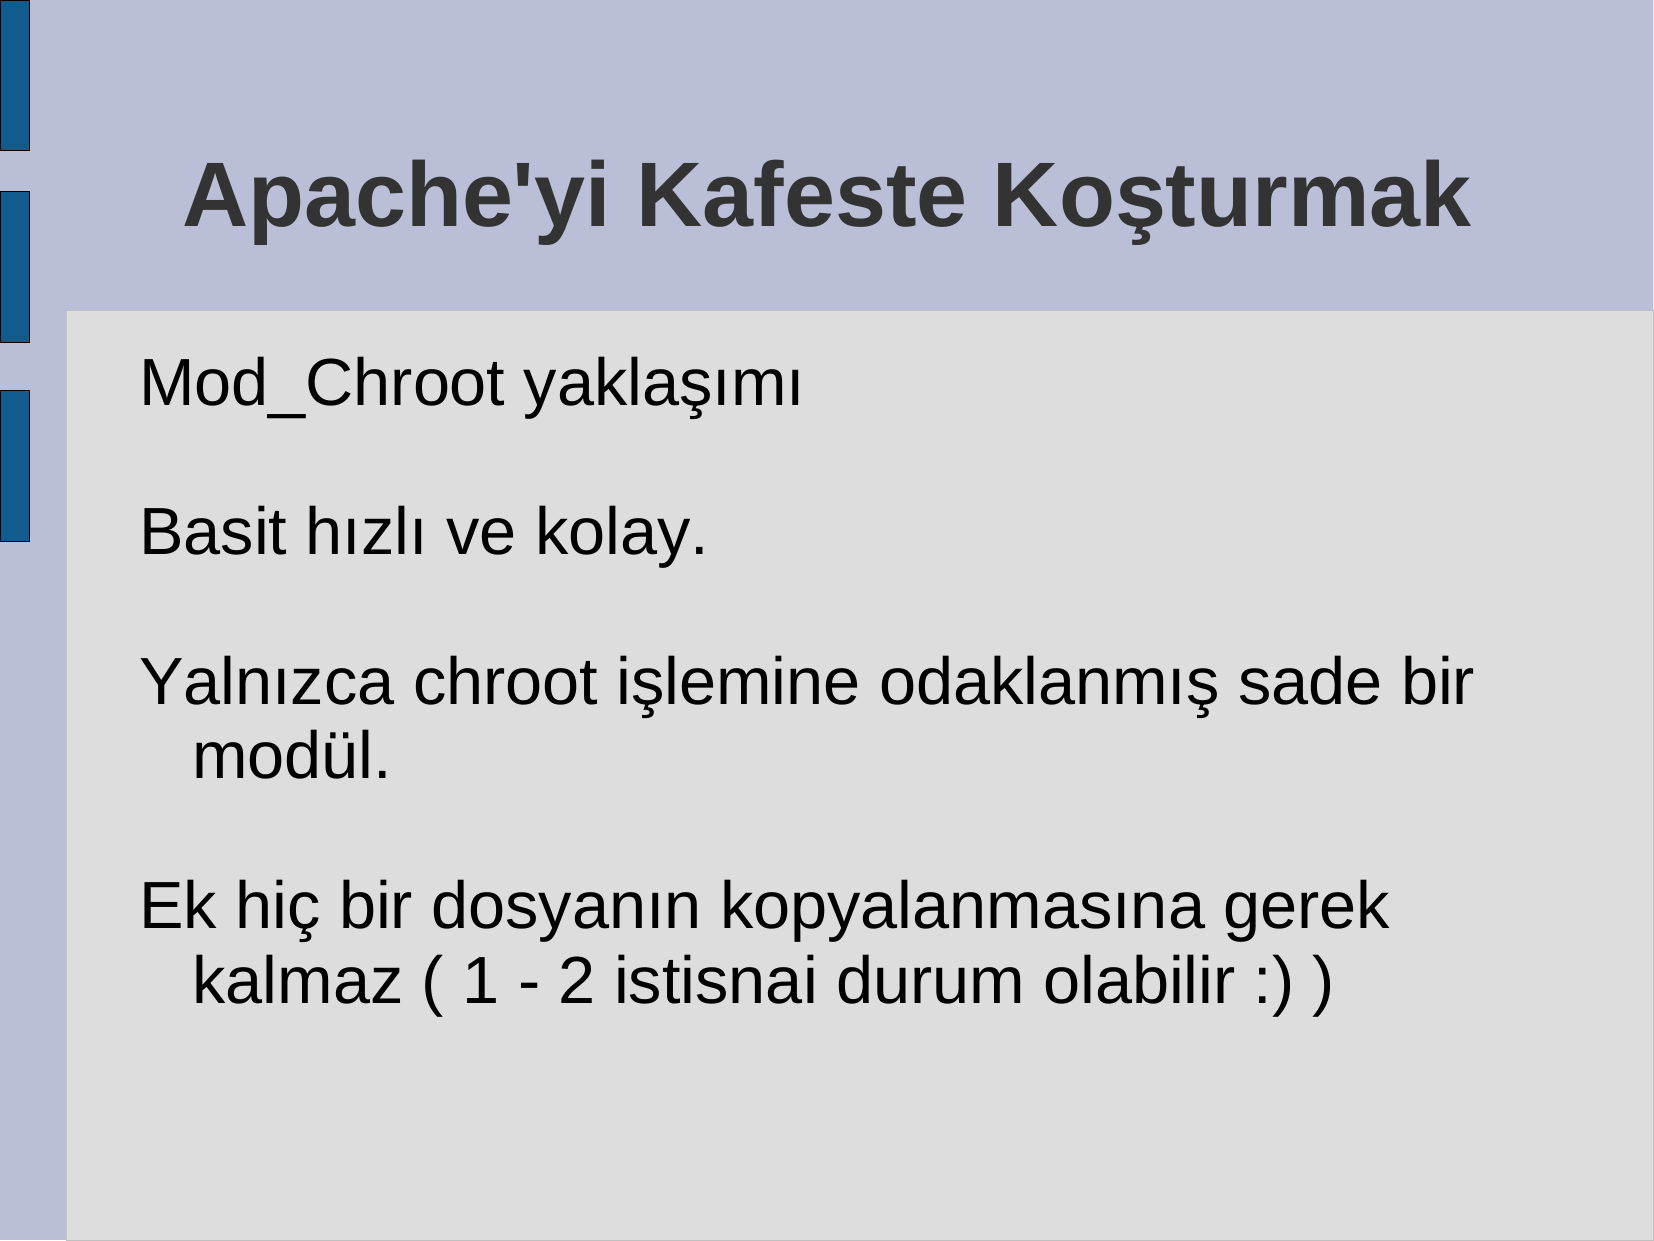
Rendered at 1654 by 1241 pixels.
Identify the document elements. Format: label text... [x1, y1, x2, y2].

list Mod_Chroot yaklaşımı Basit hızlı ve kolay. Yalnızca chroot işlemine odaklanmış sade bir modül. Ek hiç bir dosyanın kopyalanmasına gerek kalmaz ( 1 - 2 istisnai durum olabilir :) ) [121, 344, 1534, 1127]
title Apache'yi Kafeste Koşturmak [121, 87, 1534, 302]
